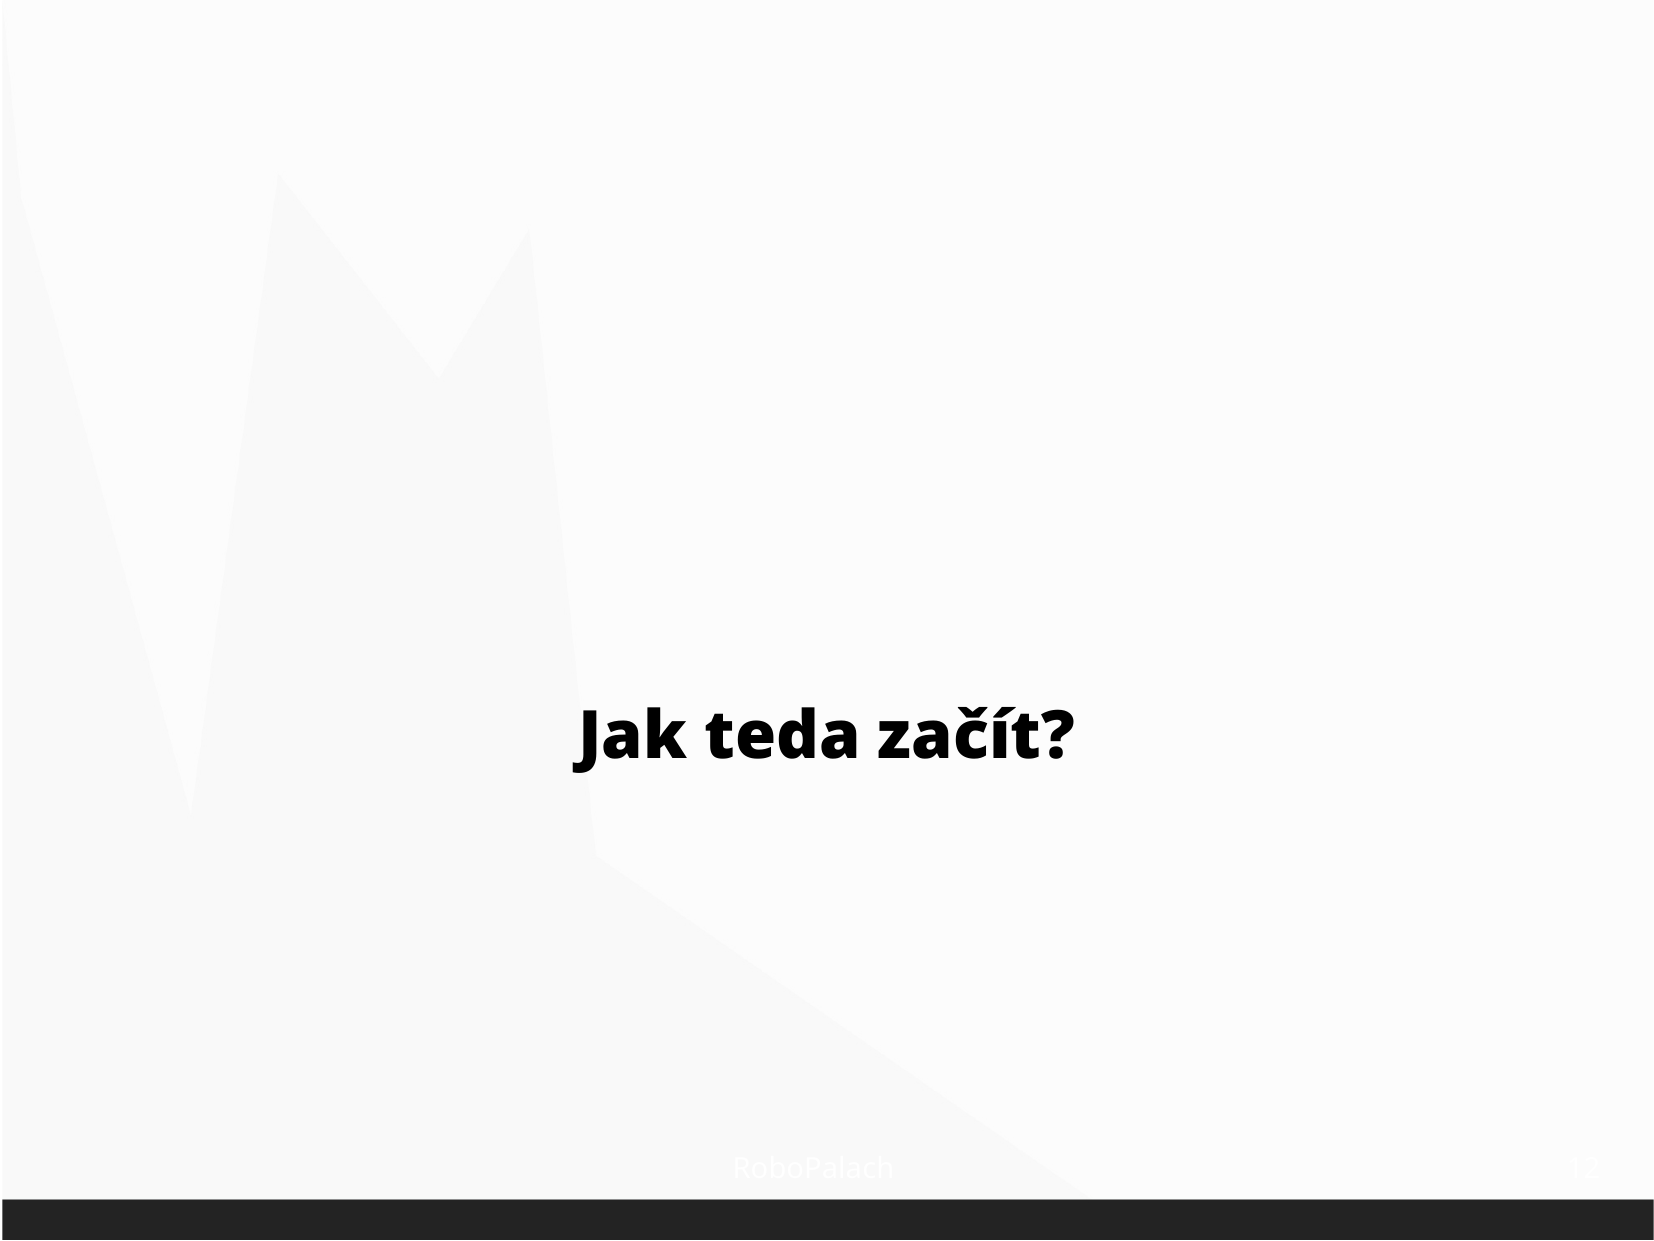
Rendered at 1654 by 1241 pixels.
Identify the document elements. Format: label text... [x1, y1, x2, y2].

picture [2, 0, 1654, 1241]
subtitle Jak teda začít? [82, 372, 1571, 1093]
